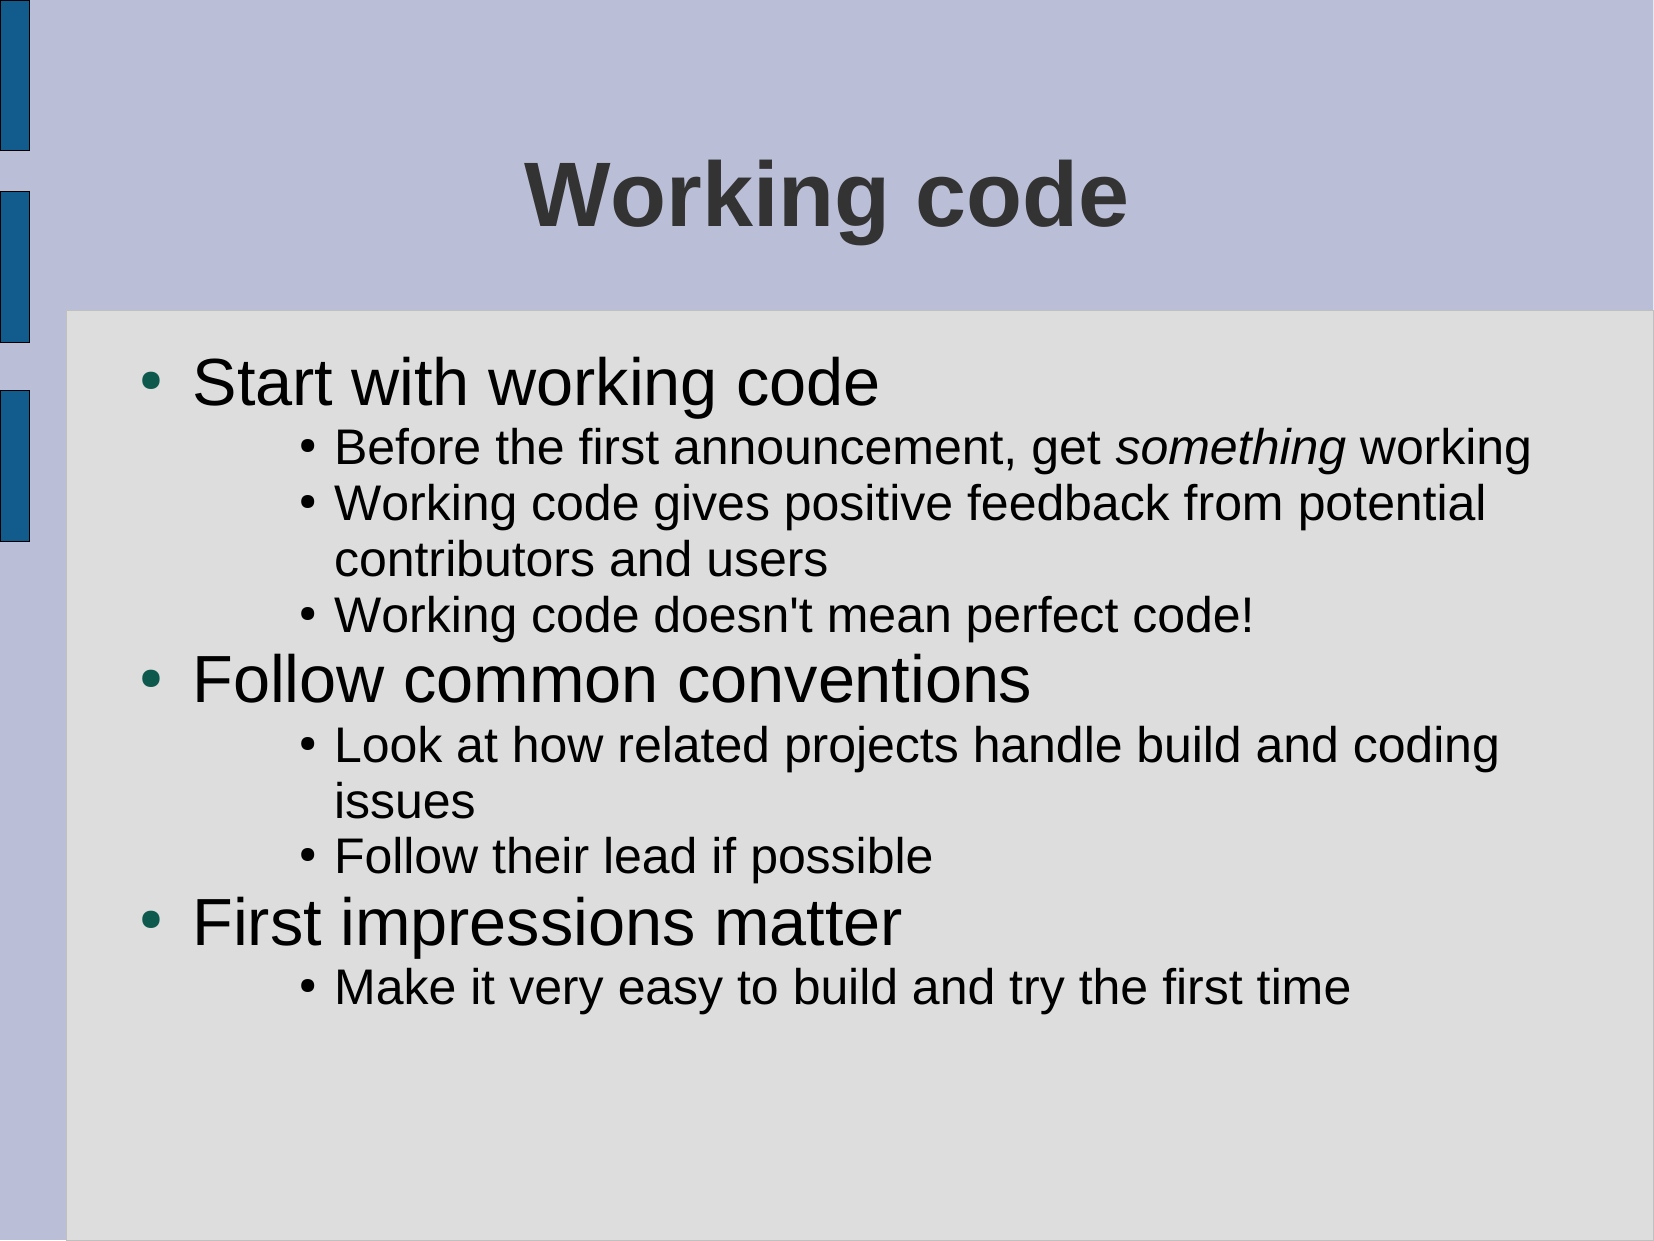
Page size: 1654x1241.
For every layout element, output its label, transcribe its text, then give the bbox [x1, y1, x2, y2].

title Working code [121, 98, 1534, 291]
list Start with working code Before the first announcement, get something working Working code gives positive feedback from potential contributors and users Working code doesn't mean perfect code! Follow common conventions Look at how related projects handle build and coding issues Follow their lead if possible First impressions matter Make it very easy to build and try the first time [121, 344, 1534, 1112]
